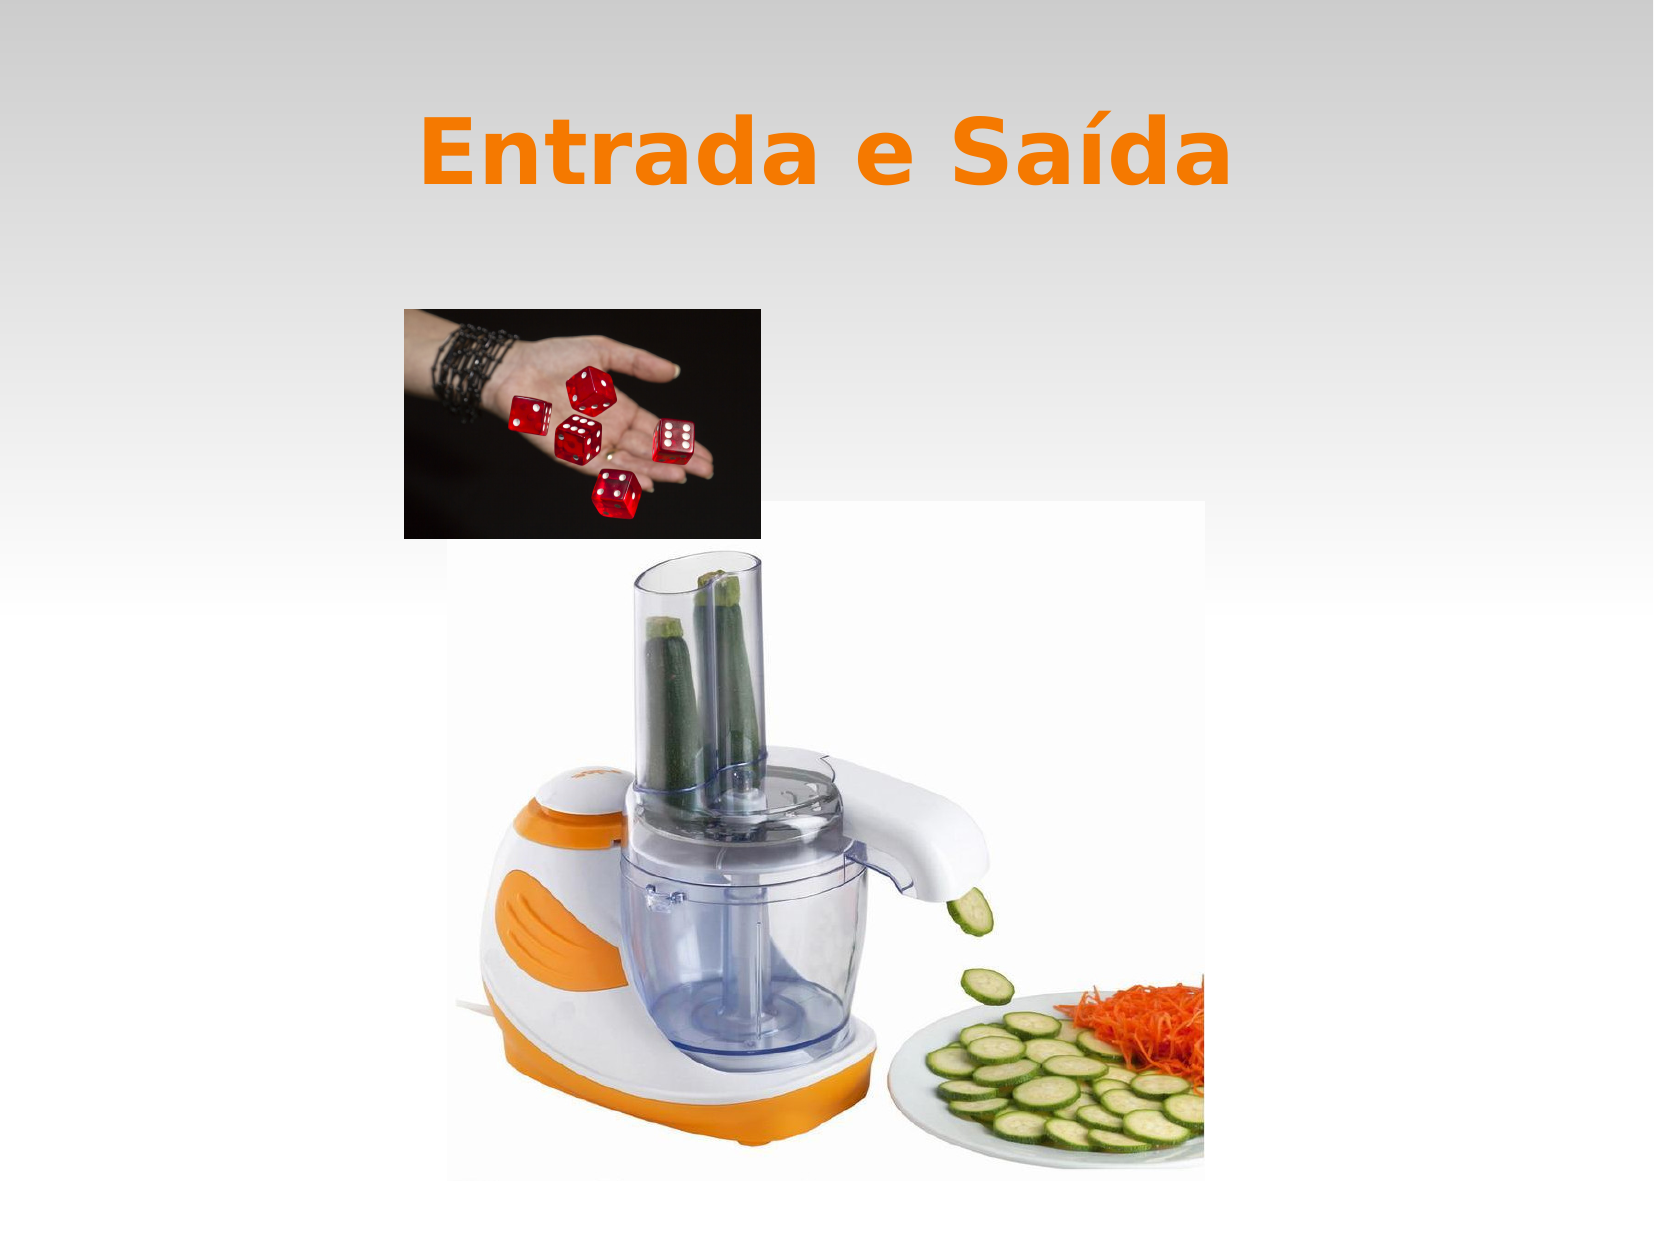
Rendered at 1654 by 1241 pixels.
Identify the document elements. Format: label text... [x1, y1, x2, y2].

picture [404, 309, 1205, 1181]
title Entrada e Saída [82, 49, 1571, 257]
